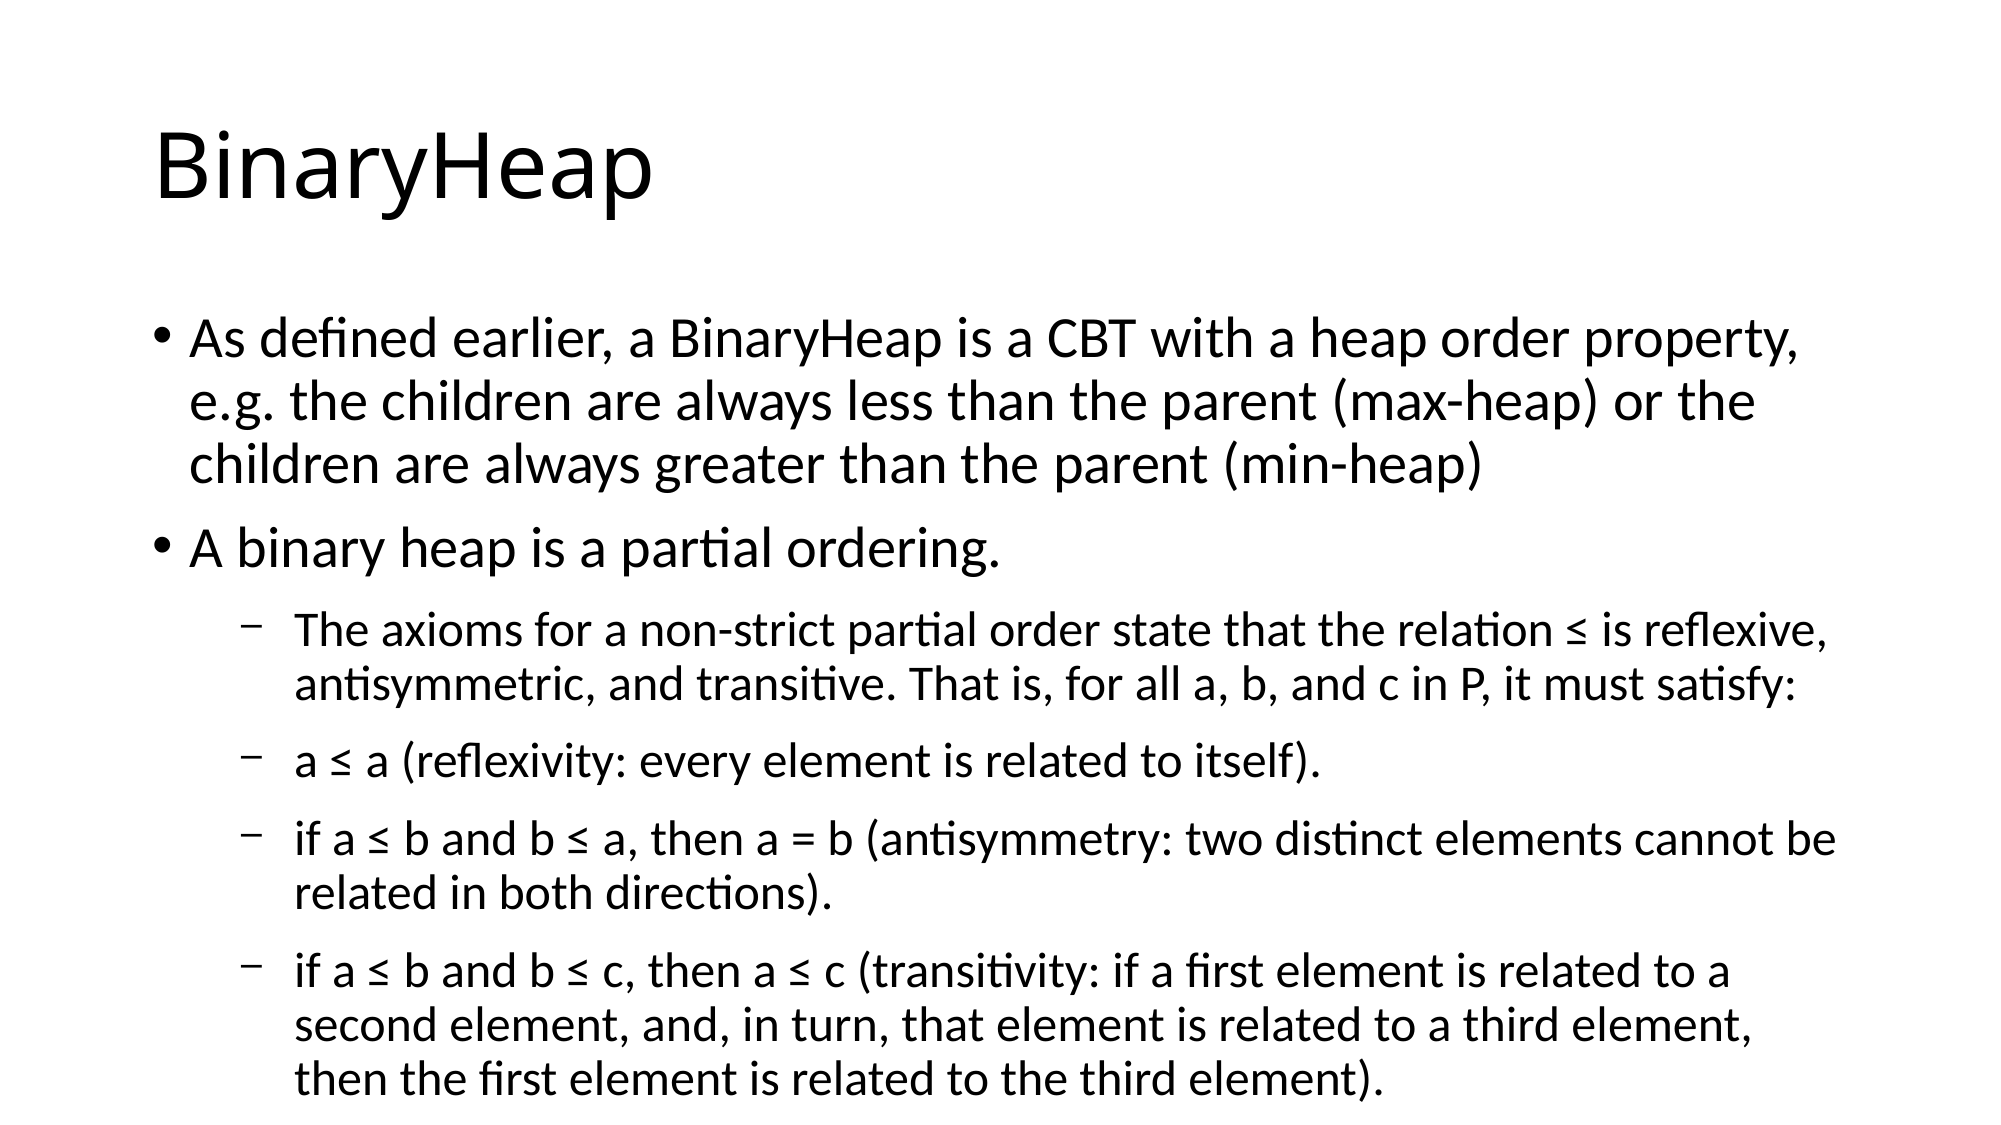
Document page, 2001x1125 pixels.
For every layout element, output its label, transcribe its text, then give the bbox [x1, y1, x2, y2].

title BinaryHeap [137, 59, 1863, 278]
list As defined earlier, a BinaryHeap is a CBT with a heap order property, e.g. the children are always less than the parent (max-heap) or the children are always greater than the parent (min-heap) A binary heap is a partial ordering. The axioms for a non-strict partial order state that the relation ≤ is reflexive, antisymmetric, and transitive. That is, for all a, b, and c in P, it must satisfy: a ≤ a (reflexivity: every element is related to itself). if a ≤ b and b ≤ a, then a = b (antisymmetry: two distinct elements cannot be related in both directions). if a ≤ b and b ≤ c, then a ≤ c (transitivity: if a first element is related to a second element, and, in turn, that element is related to a third element, then the first element is related to the third element). [137, 299, 1863, 1014]
